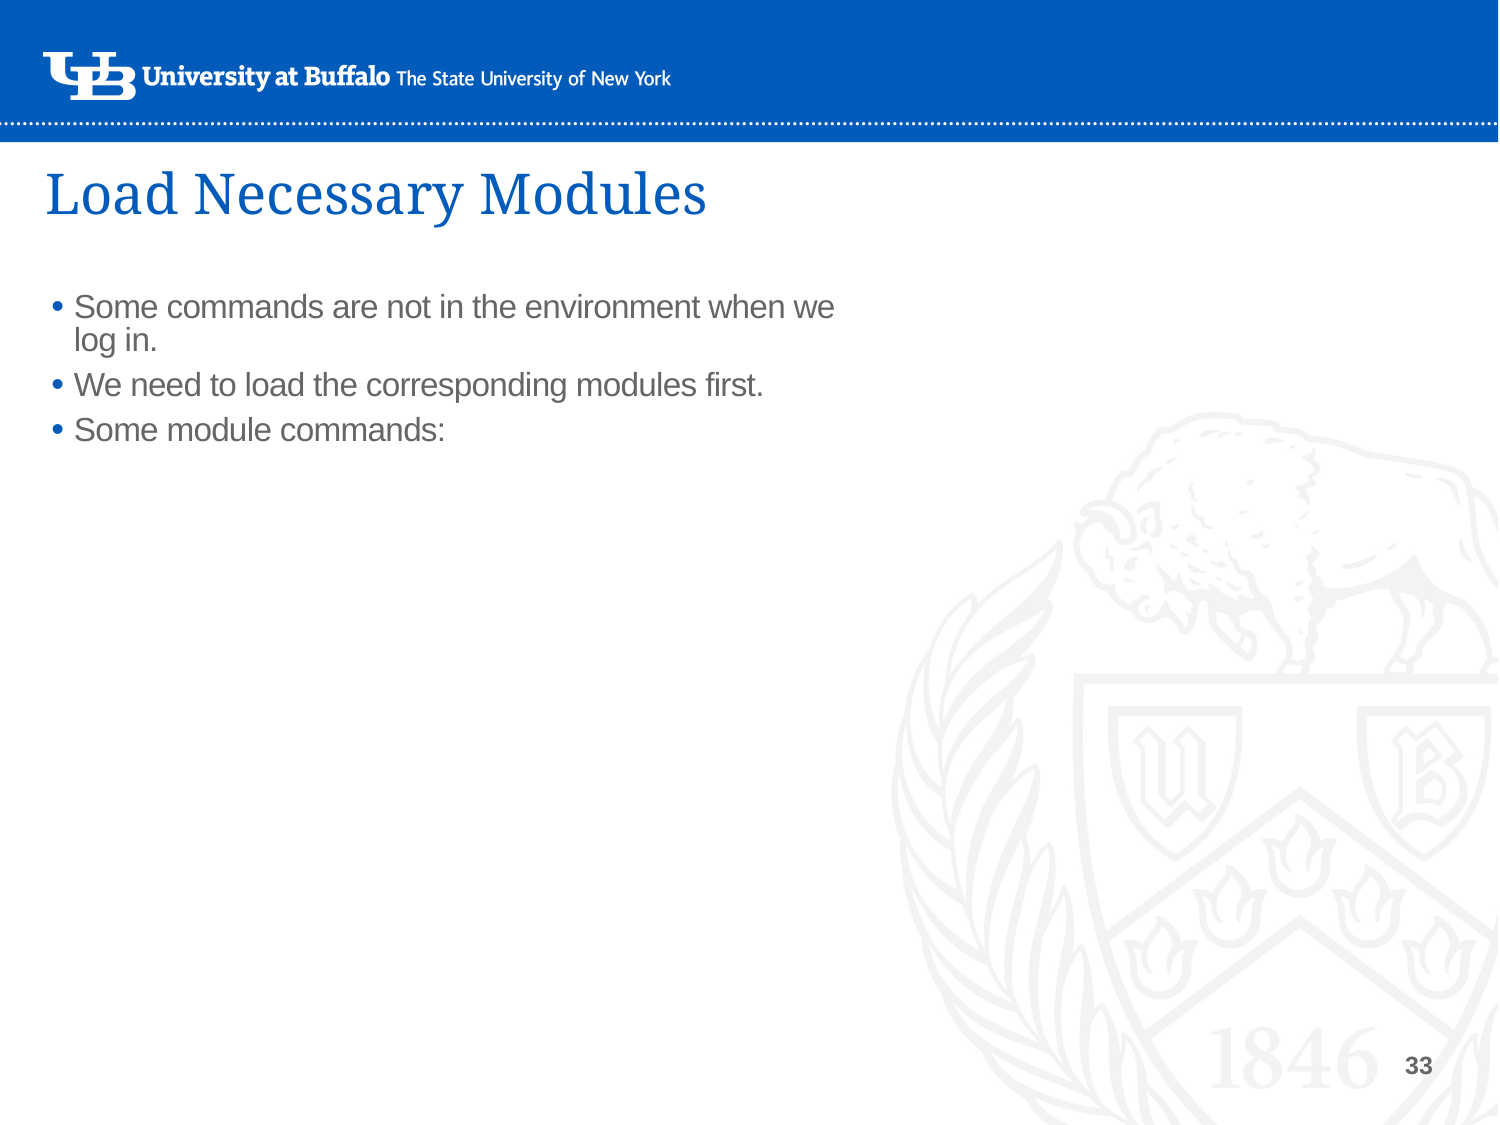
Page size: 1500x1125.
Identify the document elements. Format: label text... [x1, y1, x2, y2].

title Load Necessary Modules [30, 153, 1387, 233]
picture [0, 0, 1499, 1125]
list Some commands are not in the environment when we log in. We need to load the corresponding modules first. Some module commands: [21, 285, 886, 976]
